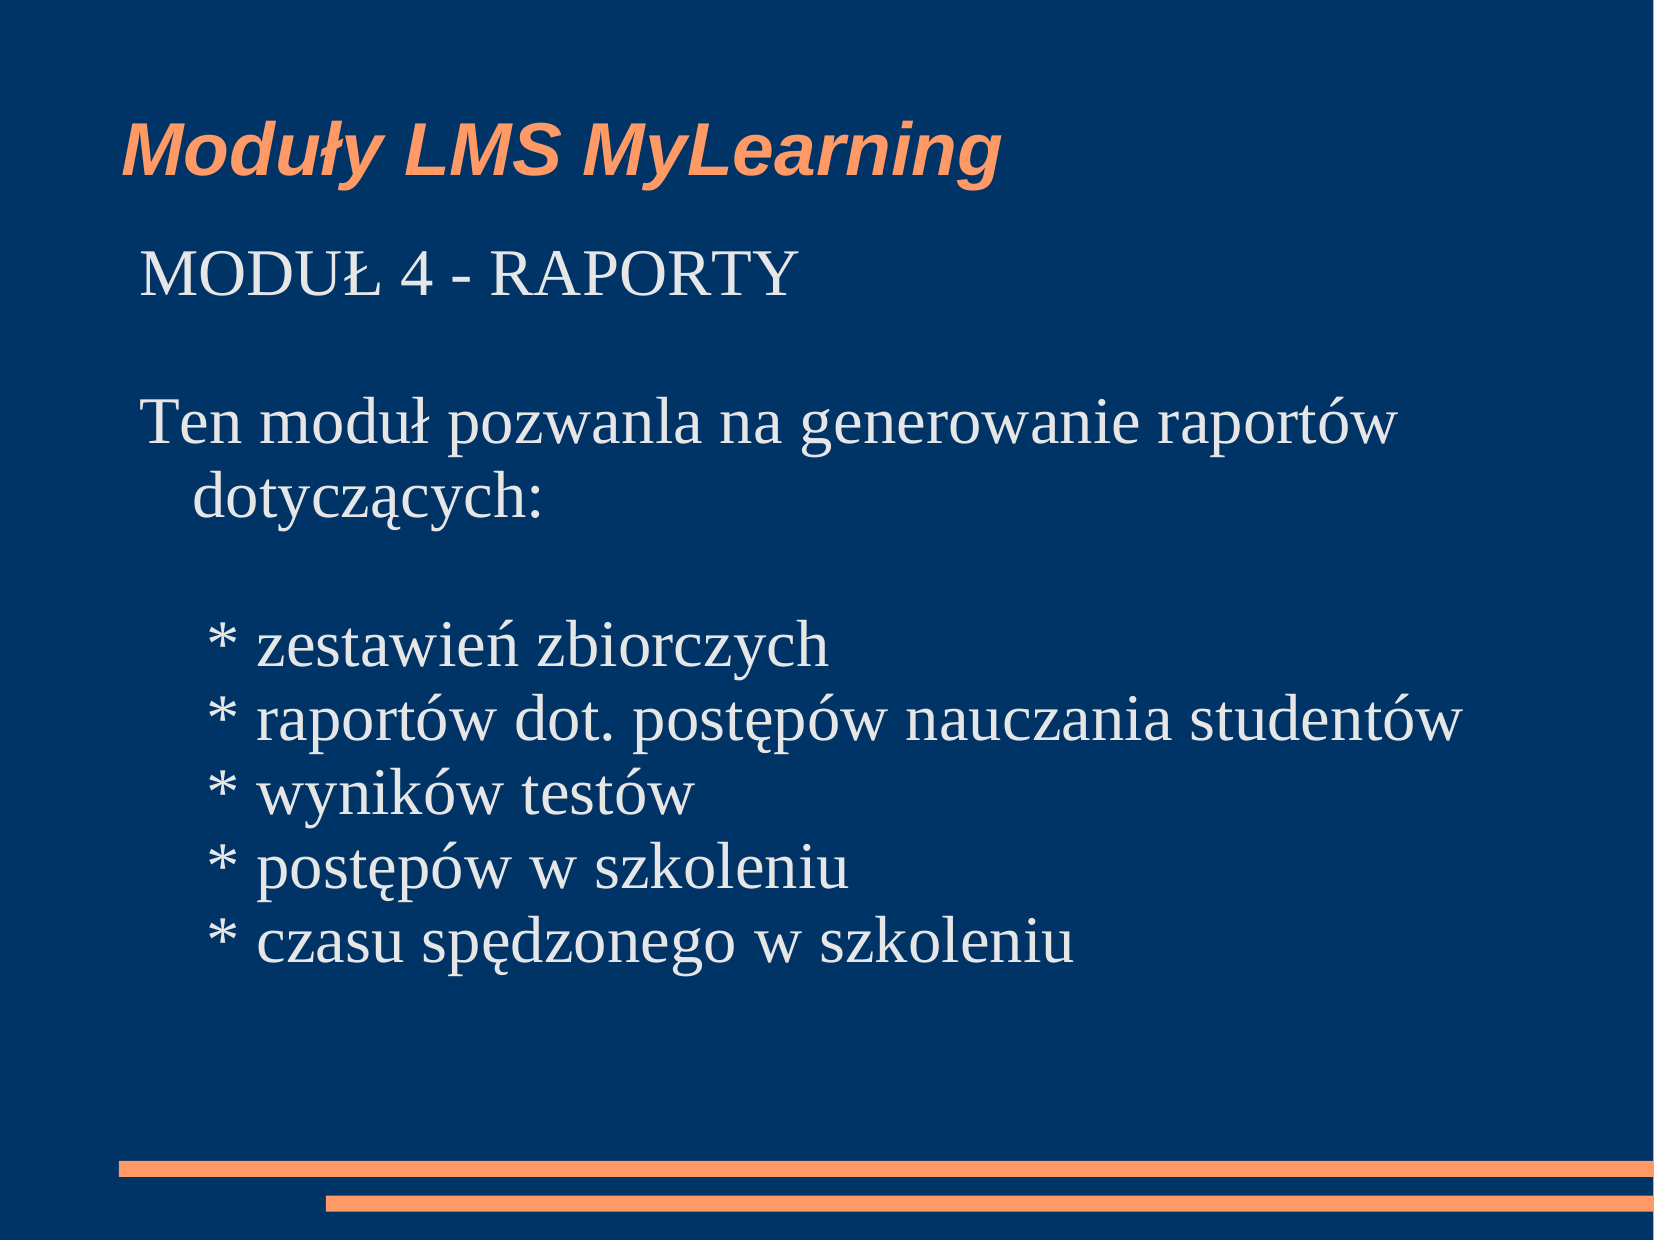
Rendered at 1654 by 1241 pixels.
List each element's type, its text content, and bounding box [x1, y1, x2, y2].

list MODUŁ 4 - RAPORTY Ten moduł pozwanla na generowanie raportów dotyczących: * zestawień zbiorczych * raportów dot. postępów nauczania studentów * wyników testów * postępów w szkoleniu * czasu spędzonego w szkoleniu [121, 236, 1561, 1170]
title Moduły LMS MyLearning [121, 53, 1534, 236]
